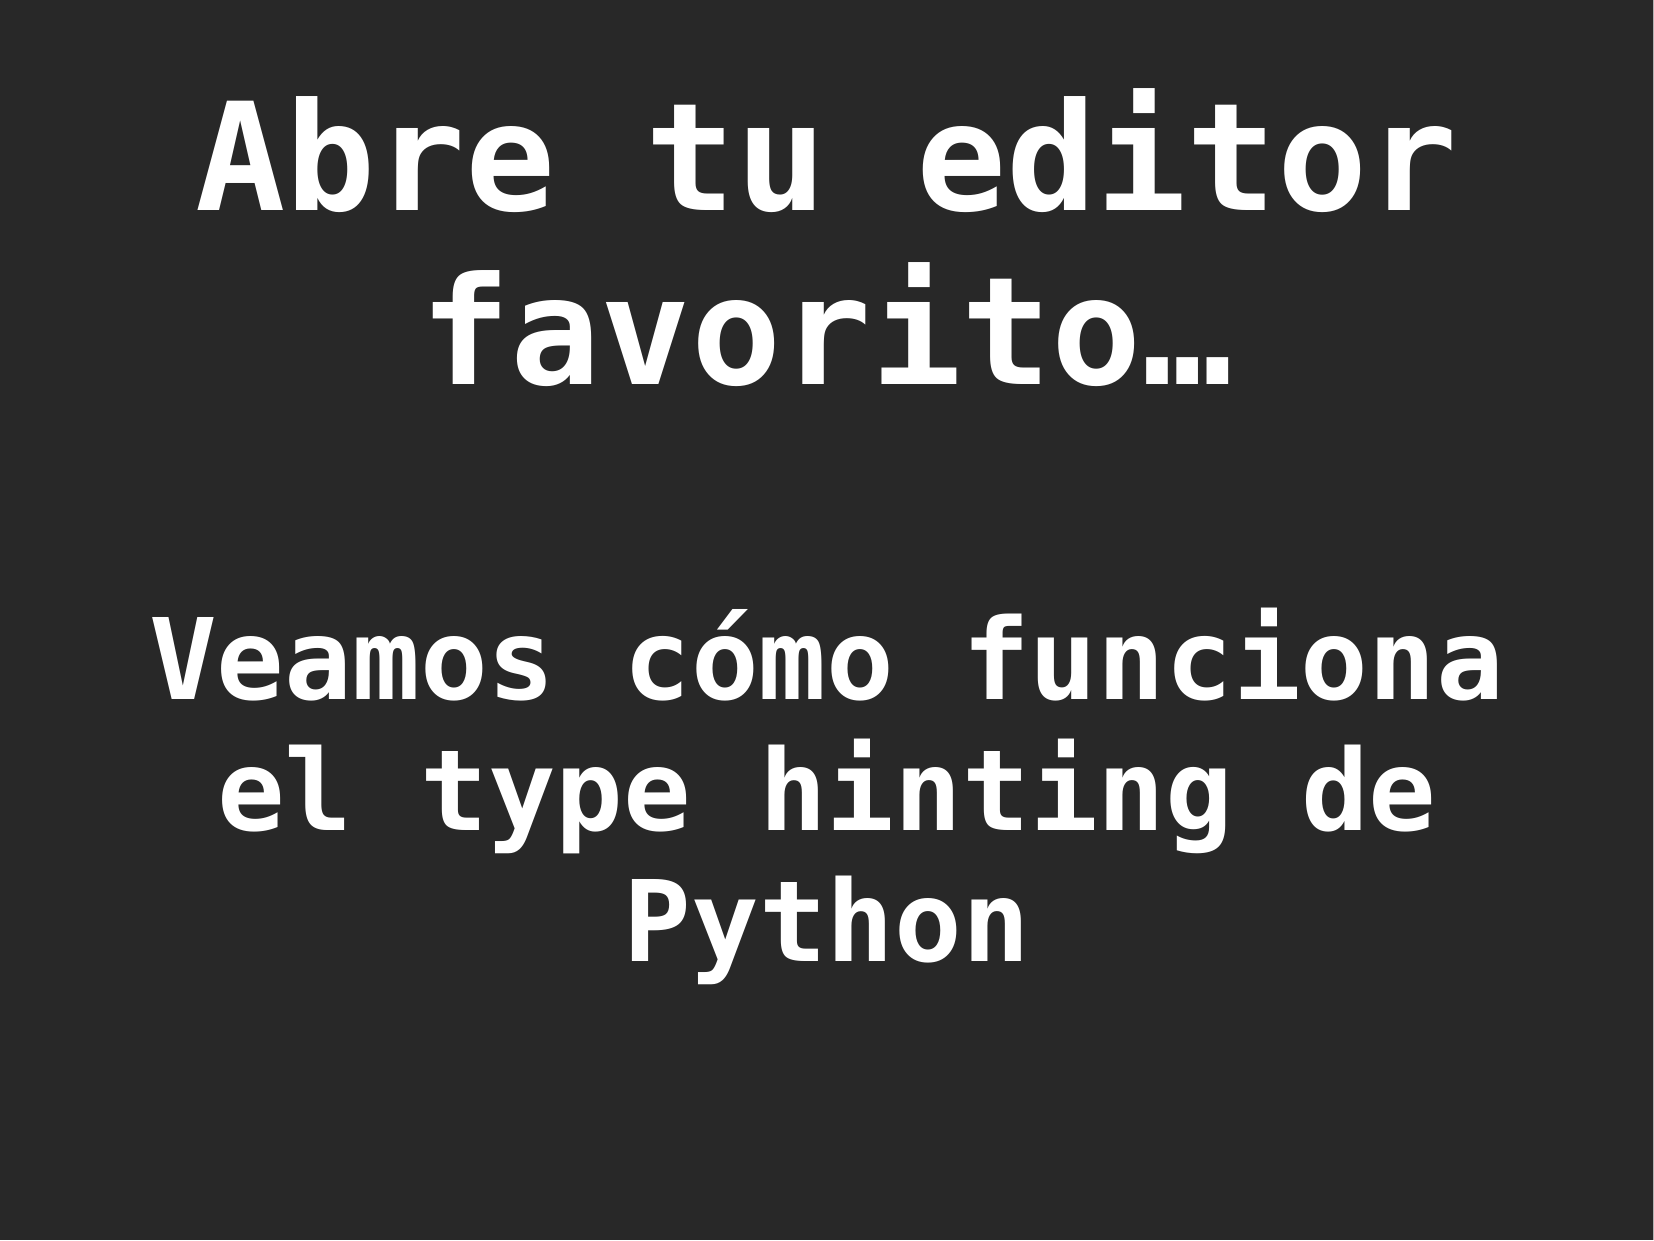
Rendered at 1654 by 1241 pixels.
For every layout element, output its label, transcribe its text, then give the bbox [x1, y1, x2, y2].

subtitle Abre tu editor favorito… Veamos cómo funciona el type hinting de Python [82, 49, 1571, 1010]
